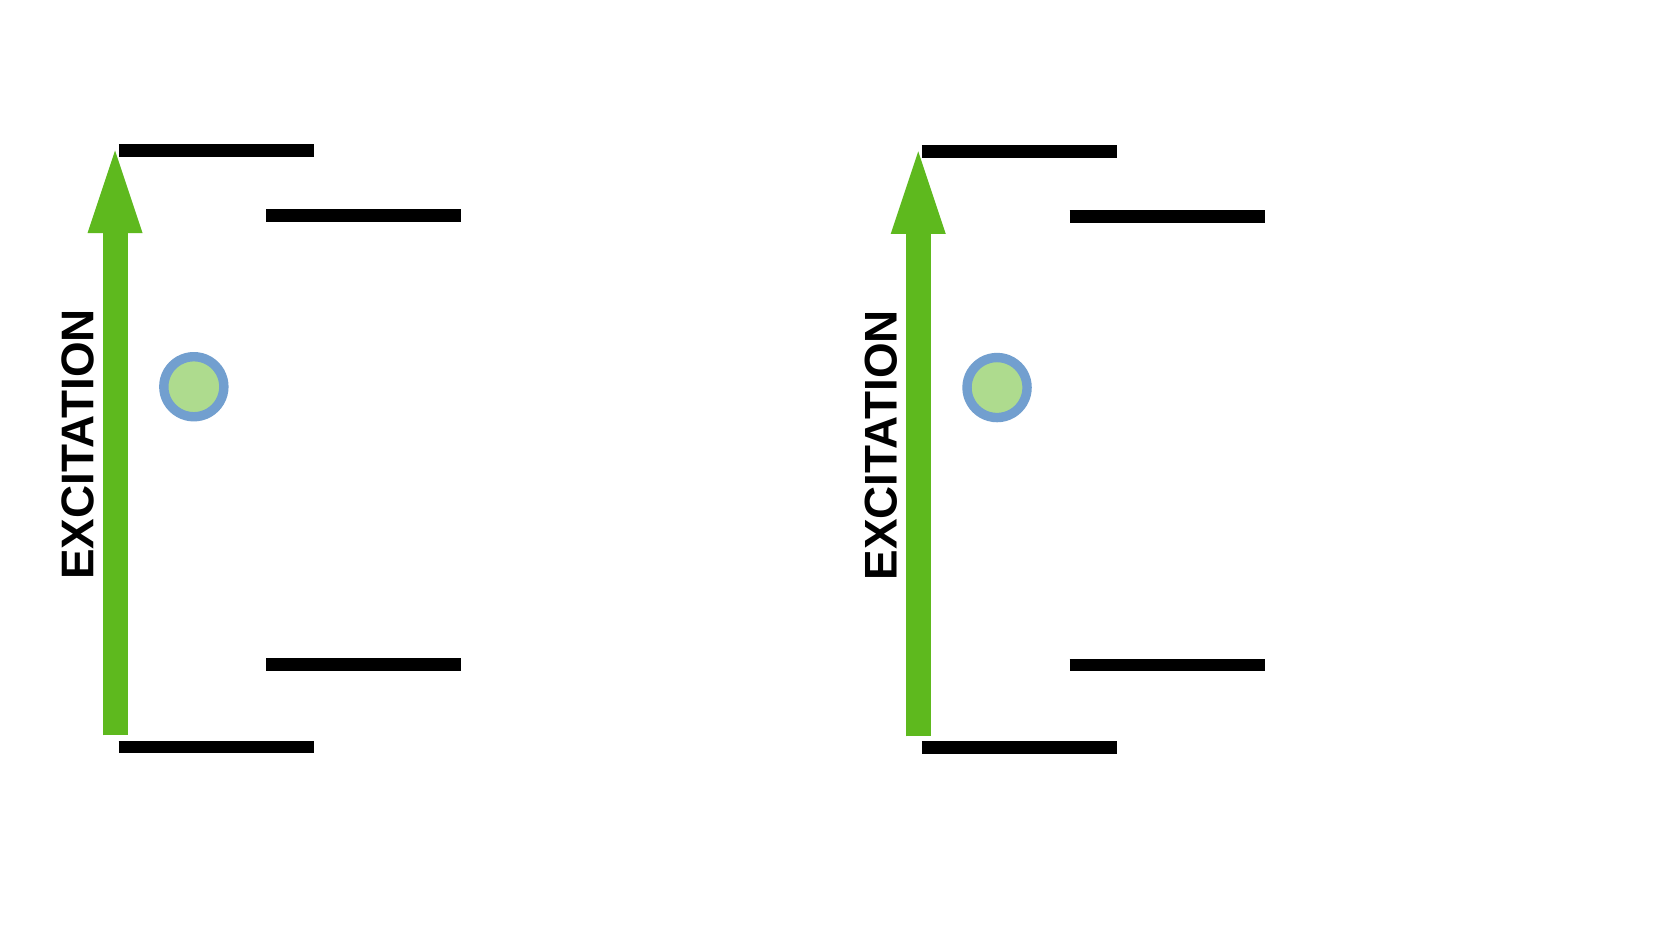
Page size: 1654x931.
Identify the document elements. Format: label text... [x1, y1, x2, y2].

text_box EXCITATION [44, 189, 111, 700]
text_box [163, 356, 224, 417]
text_box EXCITATION [847, 190, 914, 701]
text_box [967, 357, 1028, 418]
